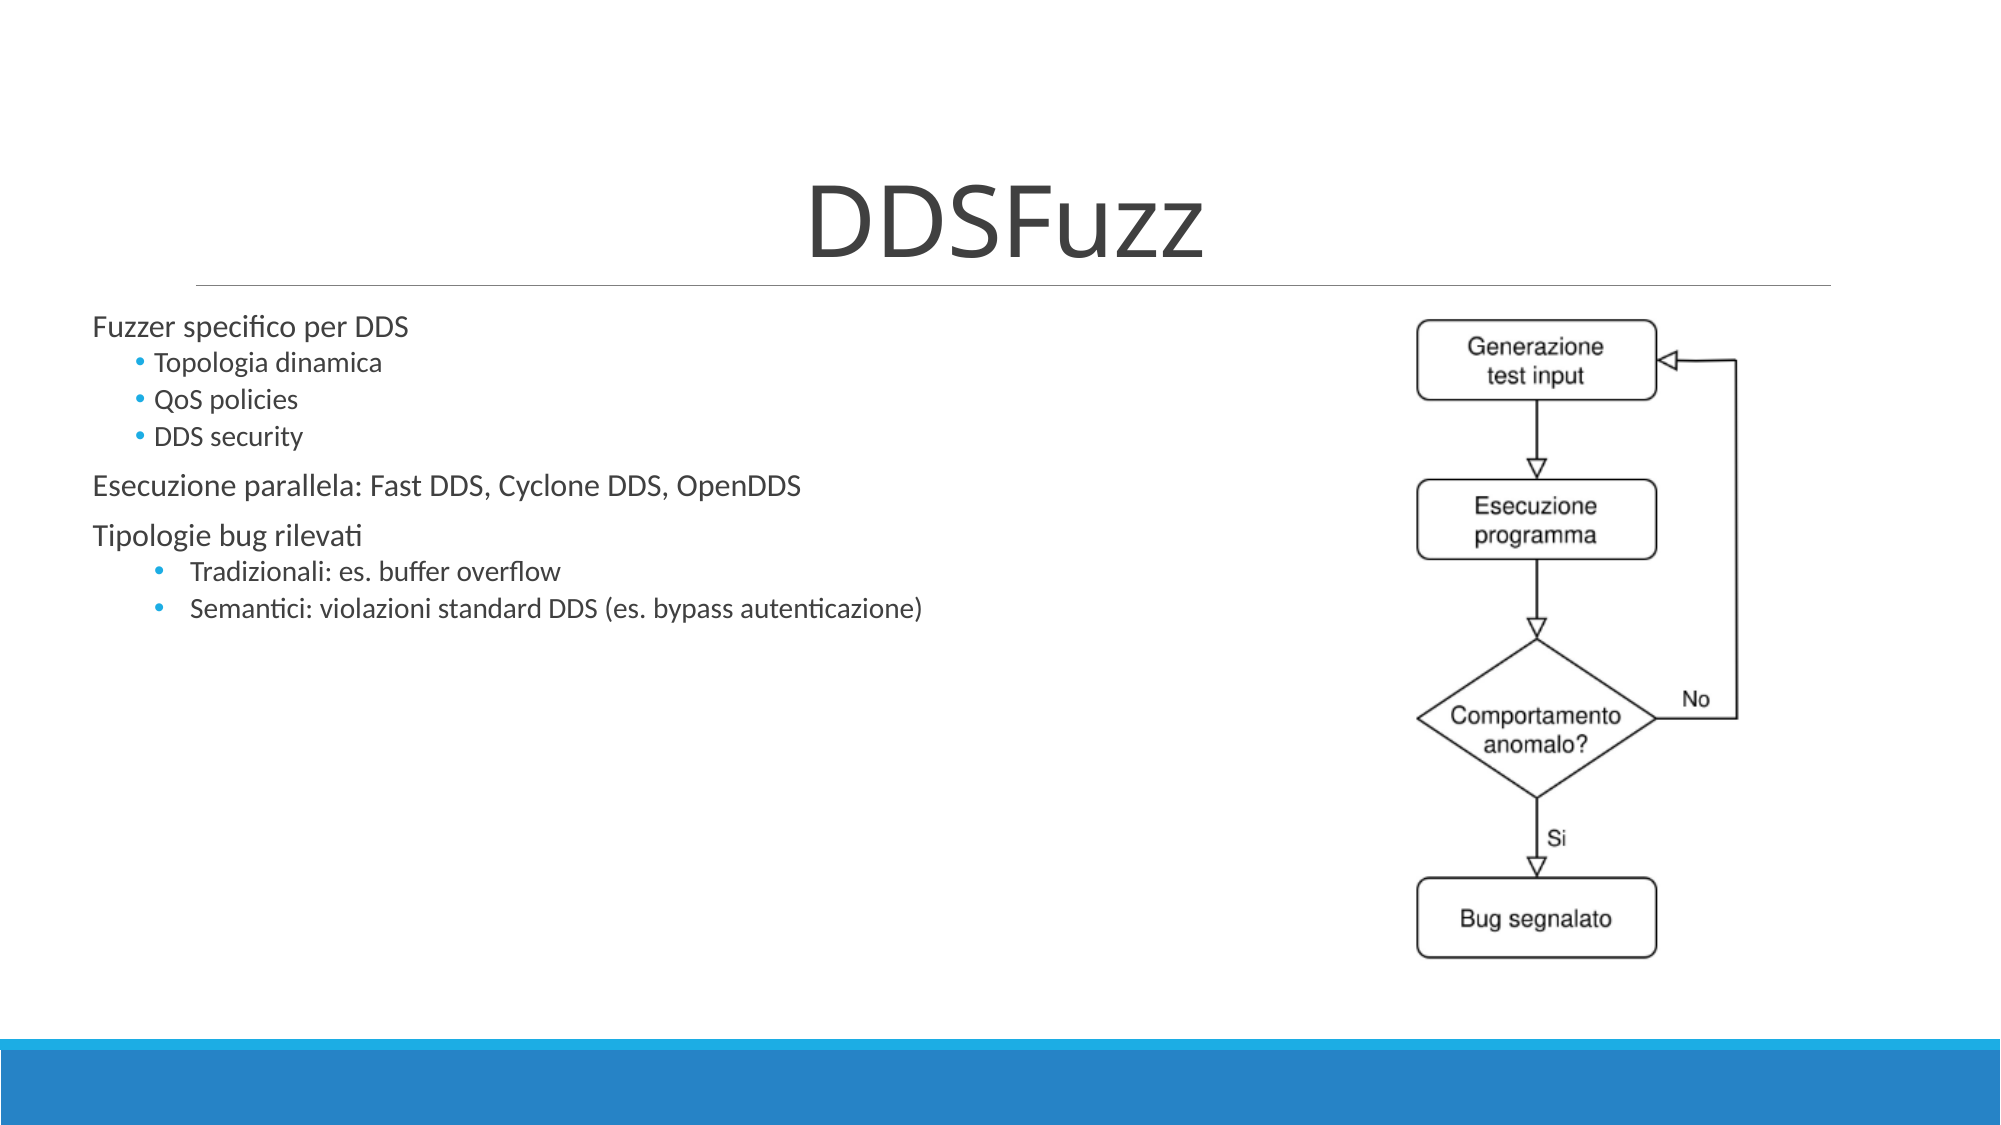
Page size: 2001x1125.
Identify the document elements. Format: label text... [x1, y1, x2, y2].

picture [1363, 302, 1775, 981]
list Fuzzer specifico per DDS Topologia dinamica QoS policies DDS security Esecuzione parallela: Fast DDS, Cyclone DDS, OpenDDS Tipologie bug rilevati Tradizionali: es. buffer overflow Semantici: violazioni standard DDS (es. bypass autenticazione) [92, 302, 1219, 634]
title DDSFuzz [180, 47, 1831, 286]
